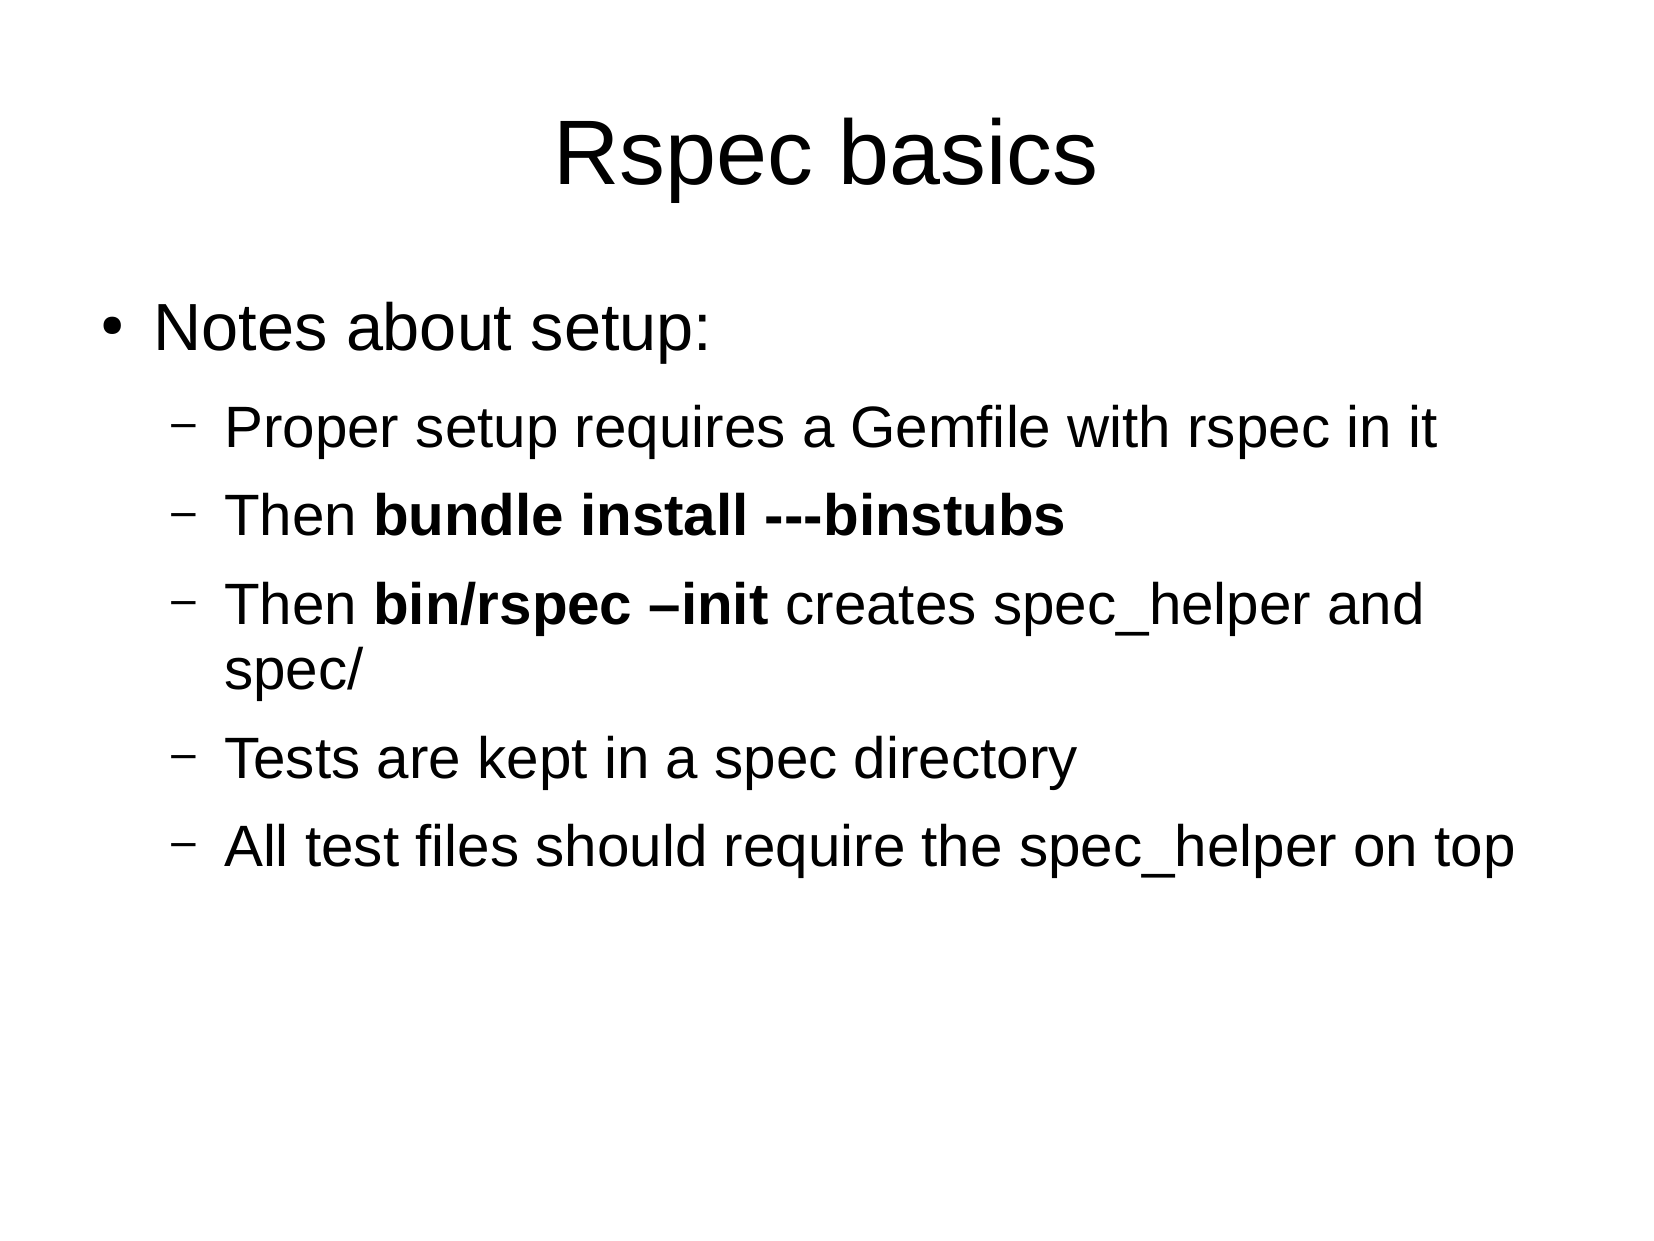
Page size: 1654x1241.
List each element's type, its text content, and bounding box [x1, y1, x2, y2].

list Notes about setup: Proper setup requires a Gemfile with rspec in it Then bundle install ---binstubs Then bin/rspec –init creates spec_helper and spec/ Tests are kept in a spec directory All test files should require the spec_helper on top [82, 290, 1571, 1109]
title Rspec basics [82, 49, 1571, 257]
